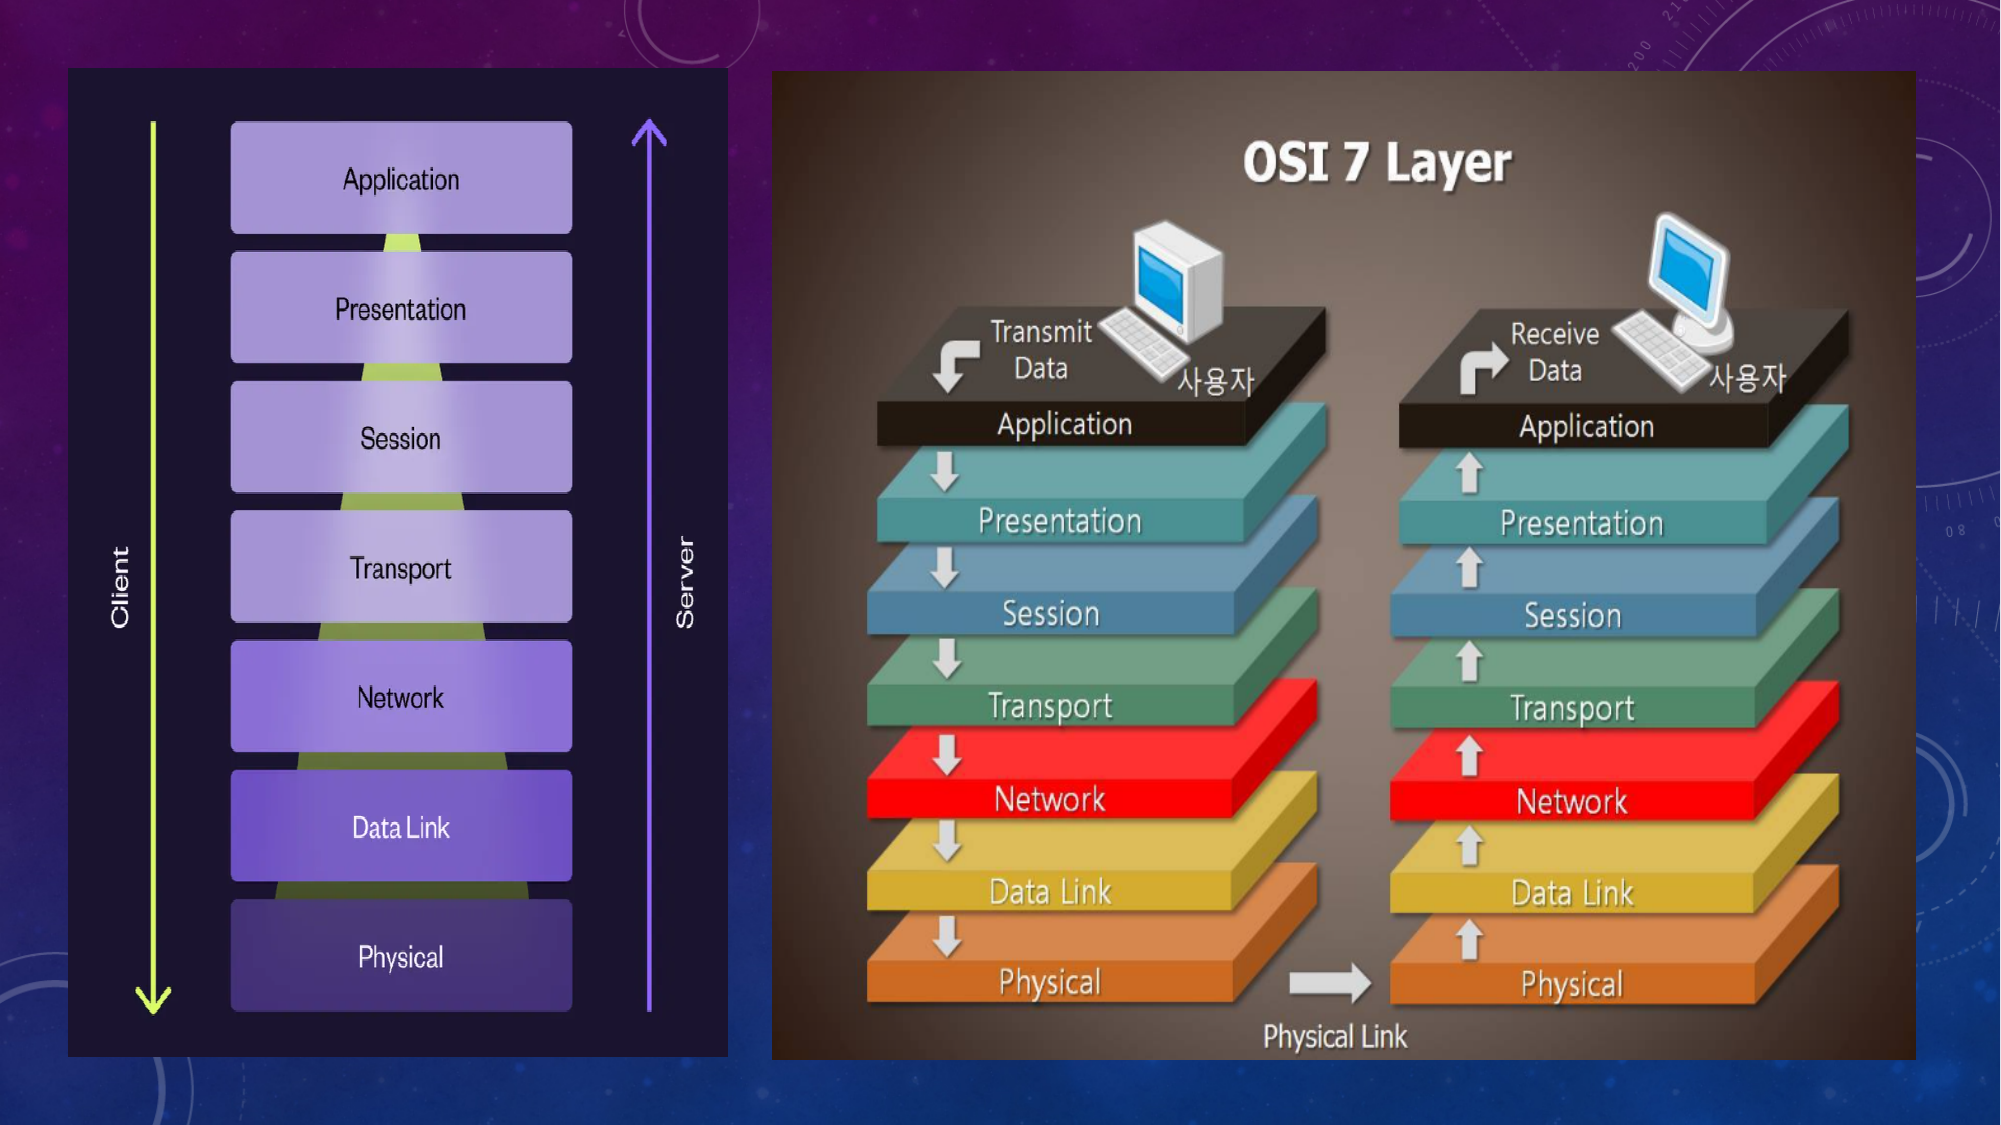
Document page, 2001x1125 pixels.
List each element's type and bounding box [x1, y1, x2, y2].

picture [68, 68, 728, 1057]
picture [772, 71, 1916, 1060]
